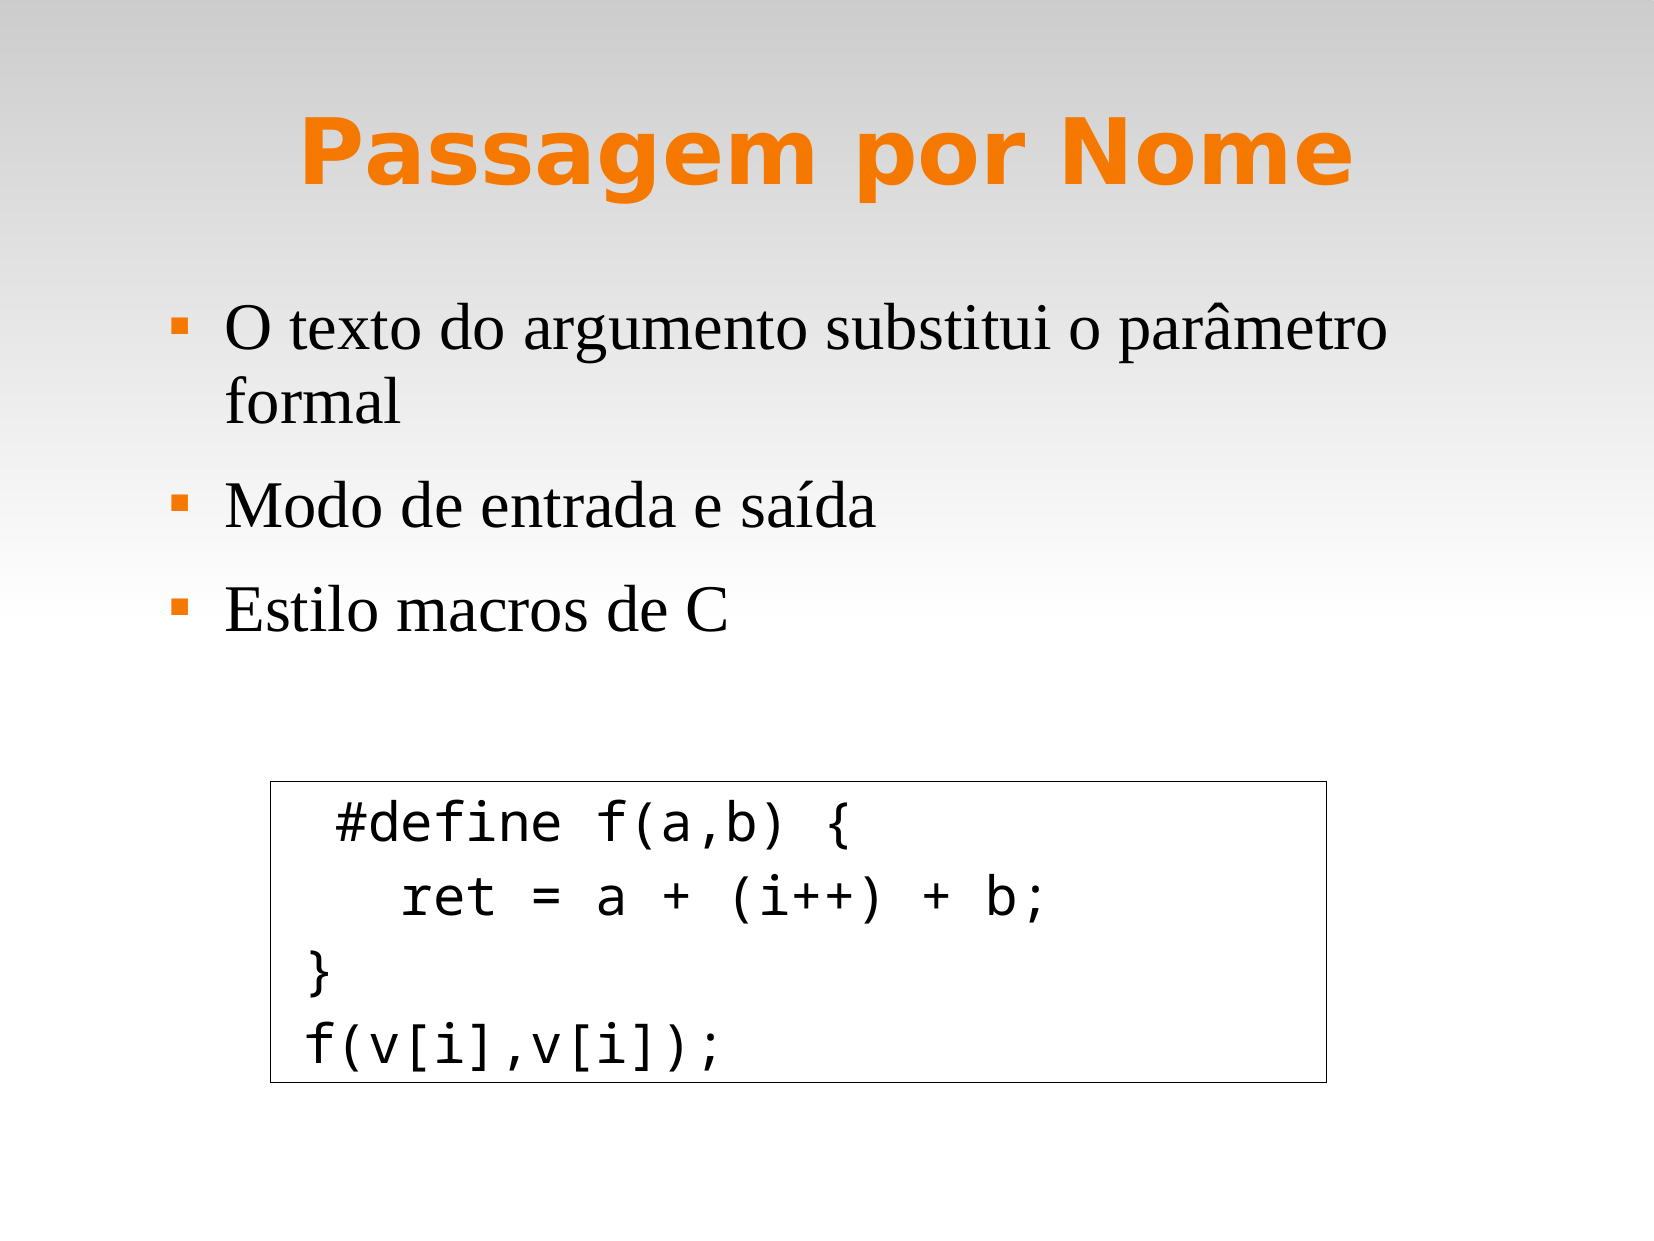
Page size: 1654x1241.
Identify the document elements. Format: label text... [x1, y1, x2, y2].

title Passagem por Nome [82, 49, 1571, 257]
list O texto do argumento substitui o parâmetro formal Modo de entrada e saída Estilo macros de C [82, 290, 1571, 1109]
text_box #define f(a,b) { ret = a + (i++) + b; } f(v[i],v[i]); [270, 781, 1327, 1083]
